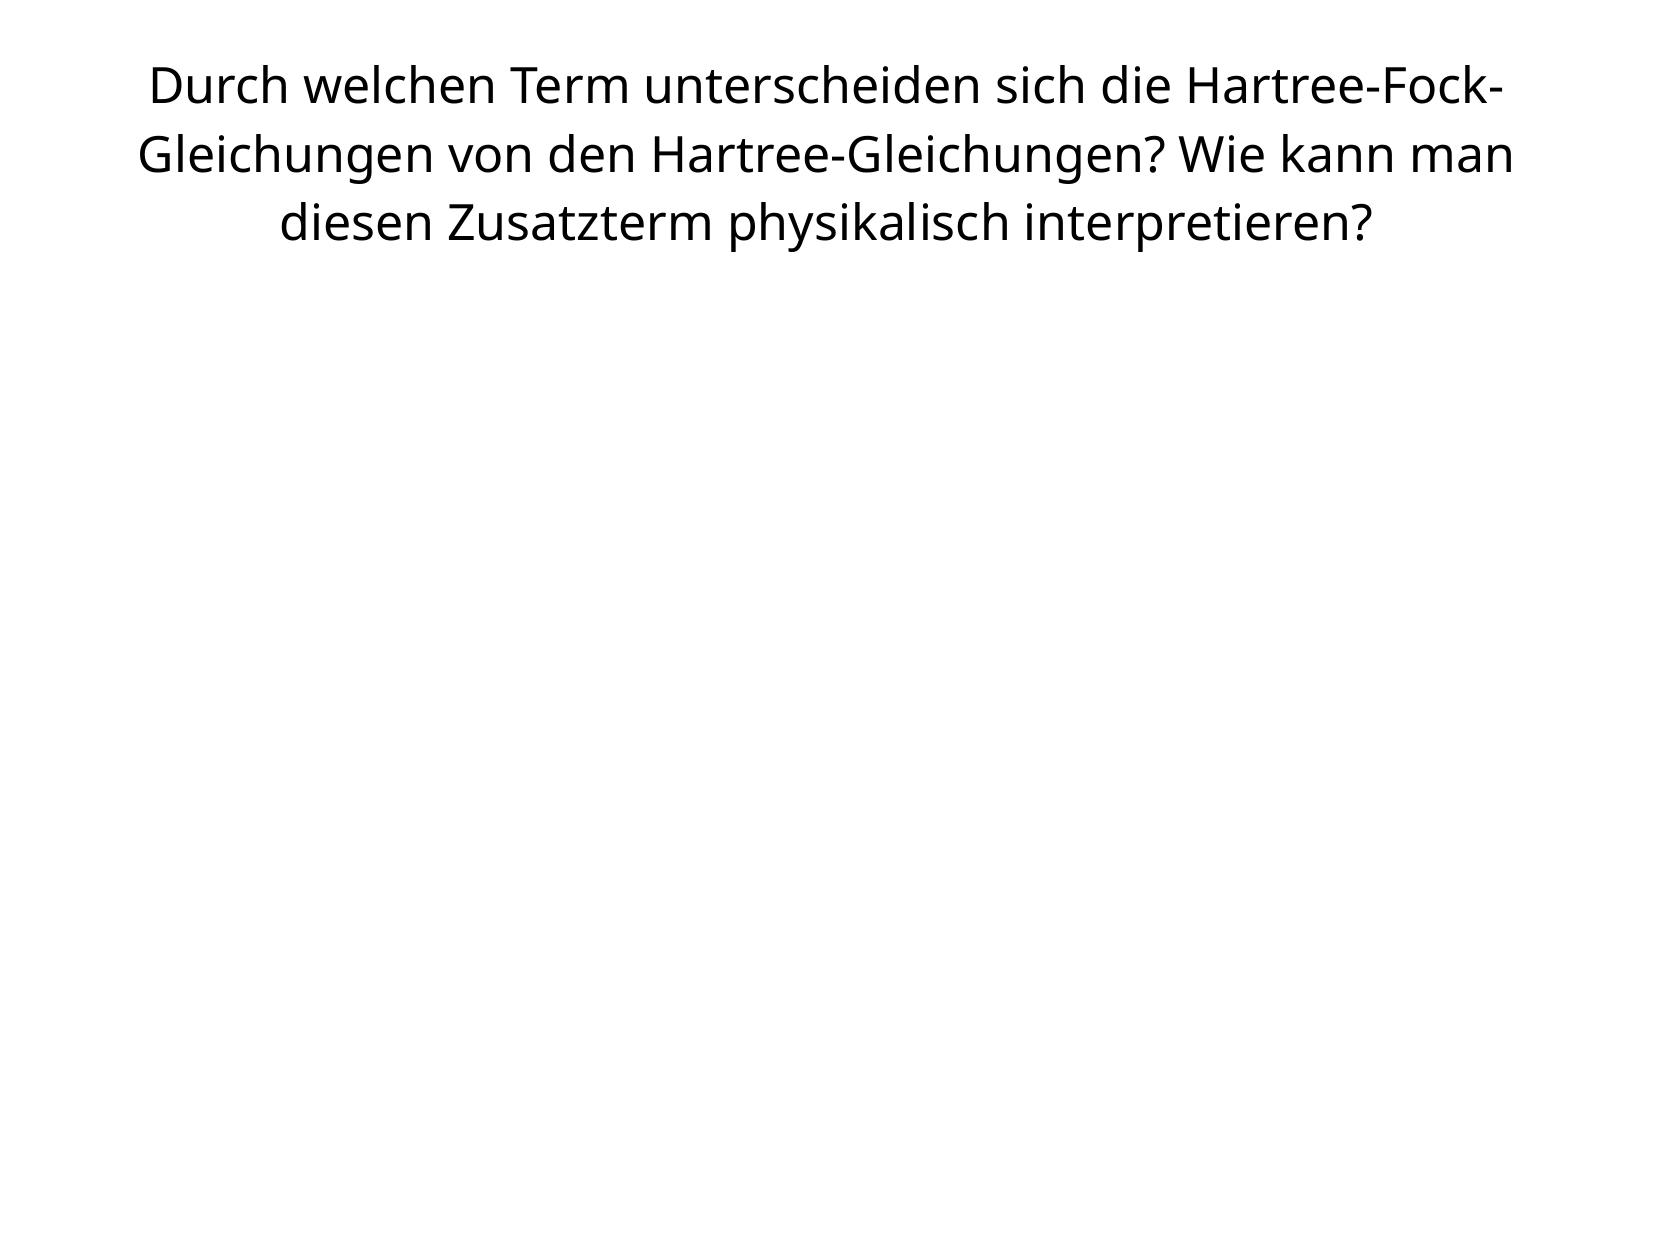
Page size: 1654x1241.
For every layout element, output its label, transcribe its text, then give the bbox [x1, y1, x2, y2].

title Durch welchen Term unterscheiden sich die Hartree-Fock-Gleichungen von den Hartree-Gleichungen? Wie kann man diesen Zusatzterm physikalisch interpretieren? [82, 49, 1571, 257]
